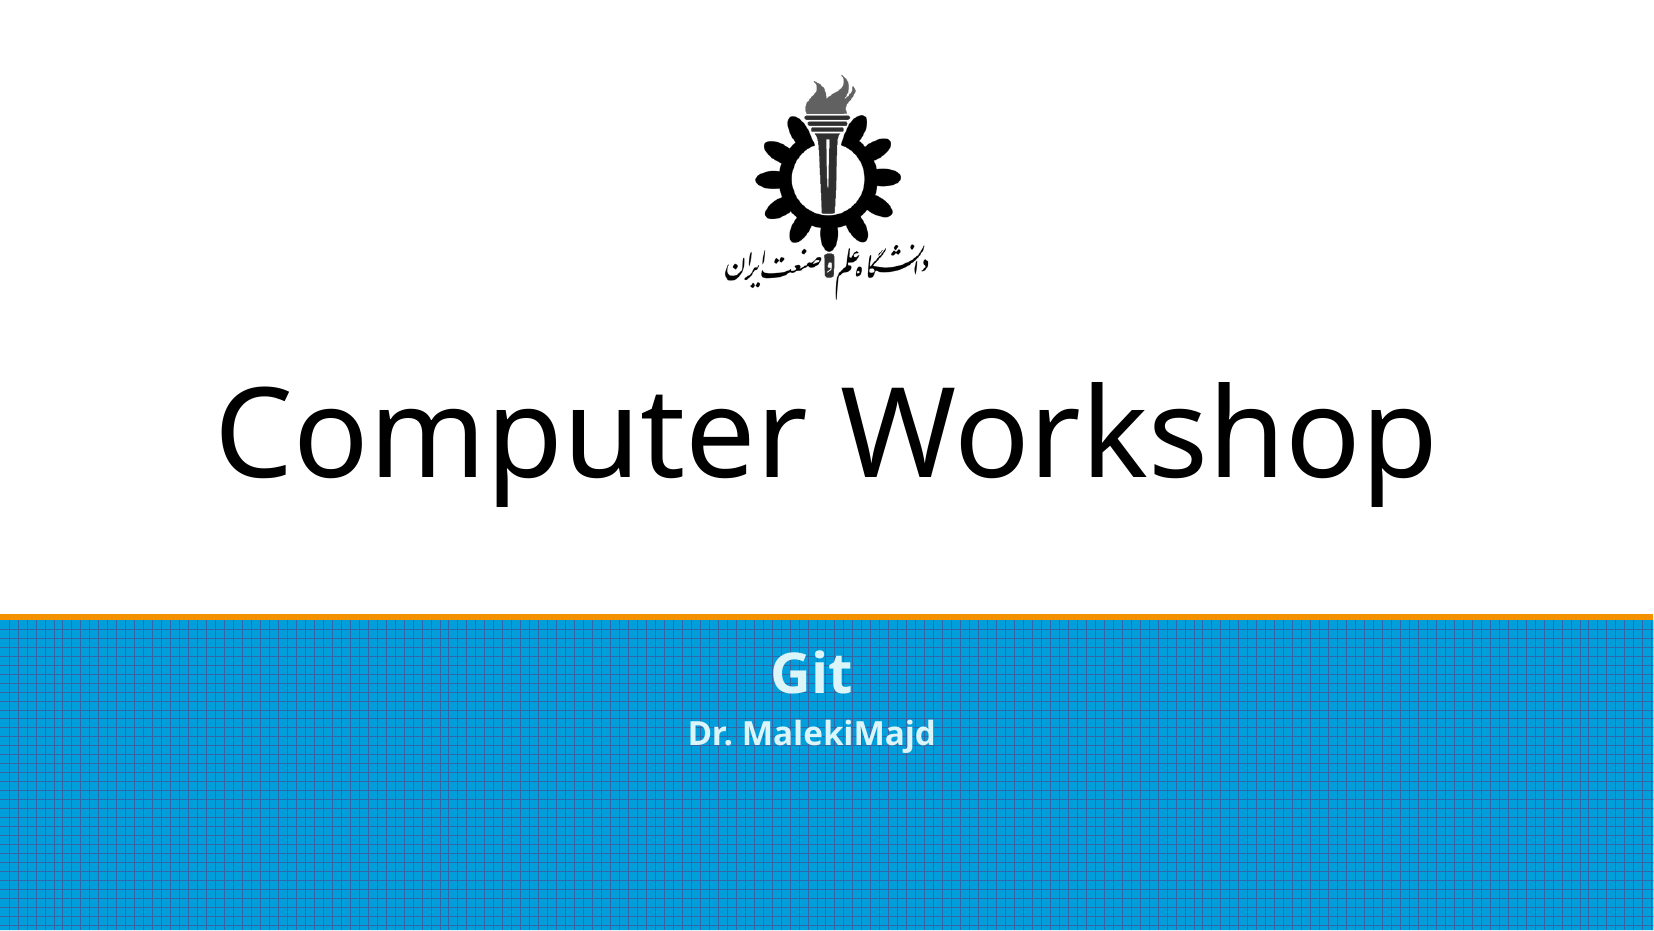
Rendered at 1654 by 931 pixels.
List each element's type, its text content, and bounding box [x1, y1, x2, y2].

picture [715, 75, 938, 300]
subtitle Git Dr. MalekiMajd [73, 633, 1551, 826]
text_box Computer Workshop [208, 333, 1496, 524]
